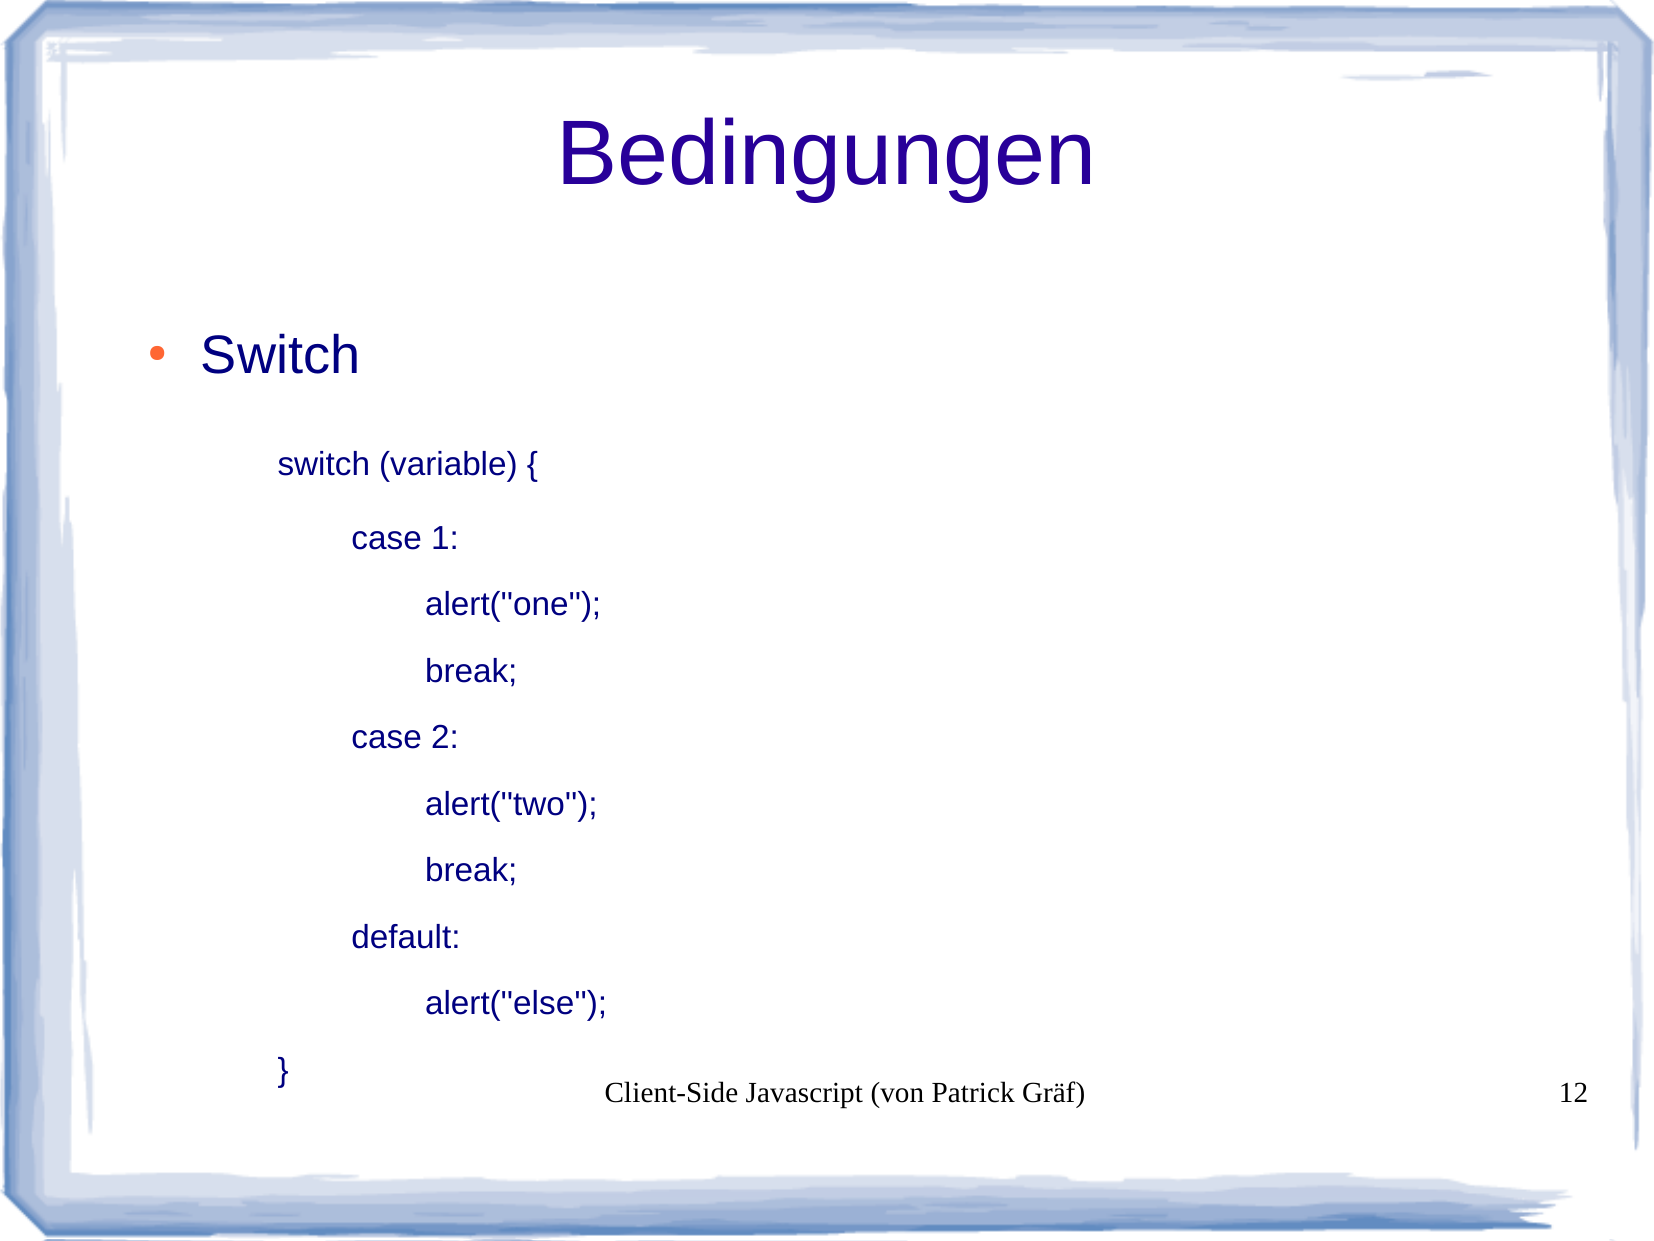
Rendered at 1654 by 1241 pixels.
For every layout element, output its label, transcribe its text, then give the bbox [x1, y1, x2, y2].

list Switch switch (variable) { case 1: alert(''one''); break; case 2: alert(''two''); break; default: alert(''else''); } [129, 324, 1489, 1196]
title Bedingungen [82, 49, 1571, 257]
picture [0, 0, 1654, 1241]
